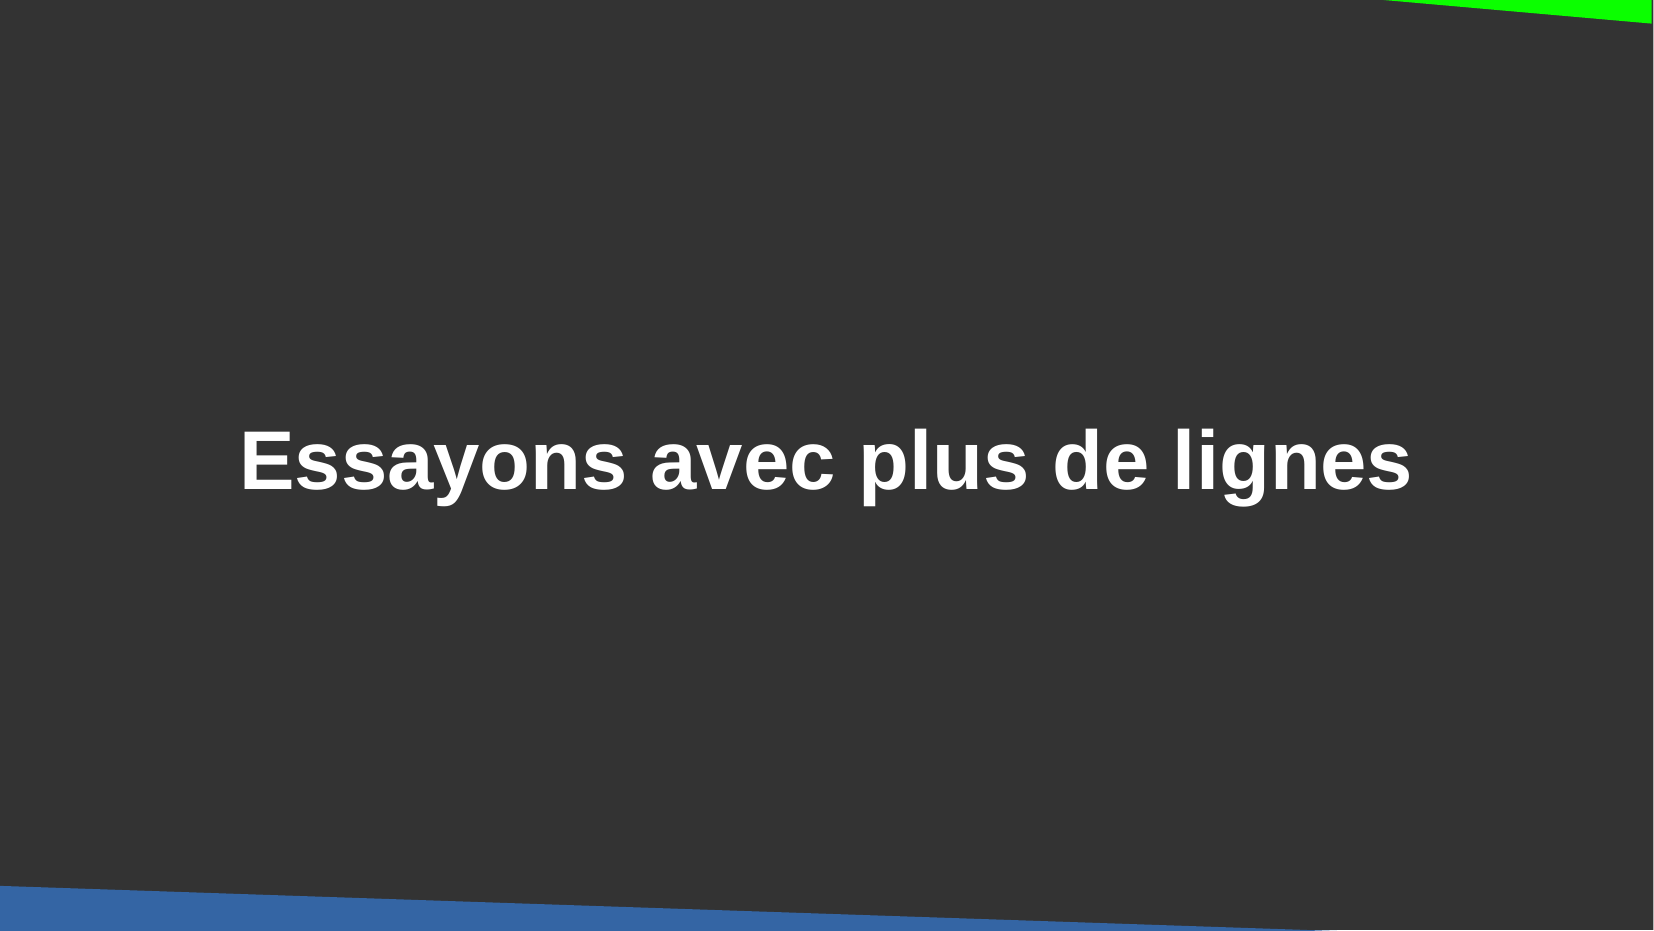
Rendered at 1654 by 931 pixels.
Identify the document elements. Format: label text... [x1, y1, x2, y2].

text_box Essayons avec plus de lignes [82, 101, 1571, 822]
text_box [0, 885, 1337, 931]
text_box [1383, 0, 1652, 24]
